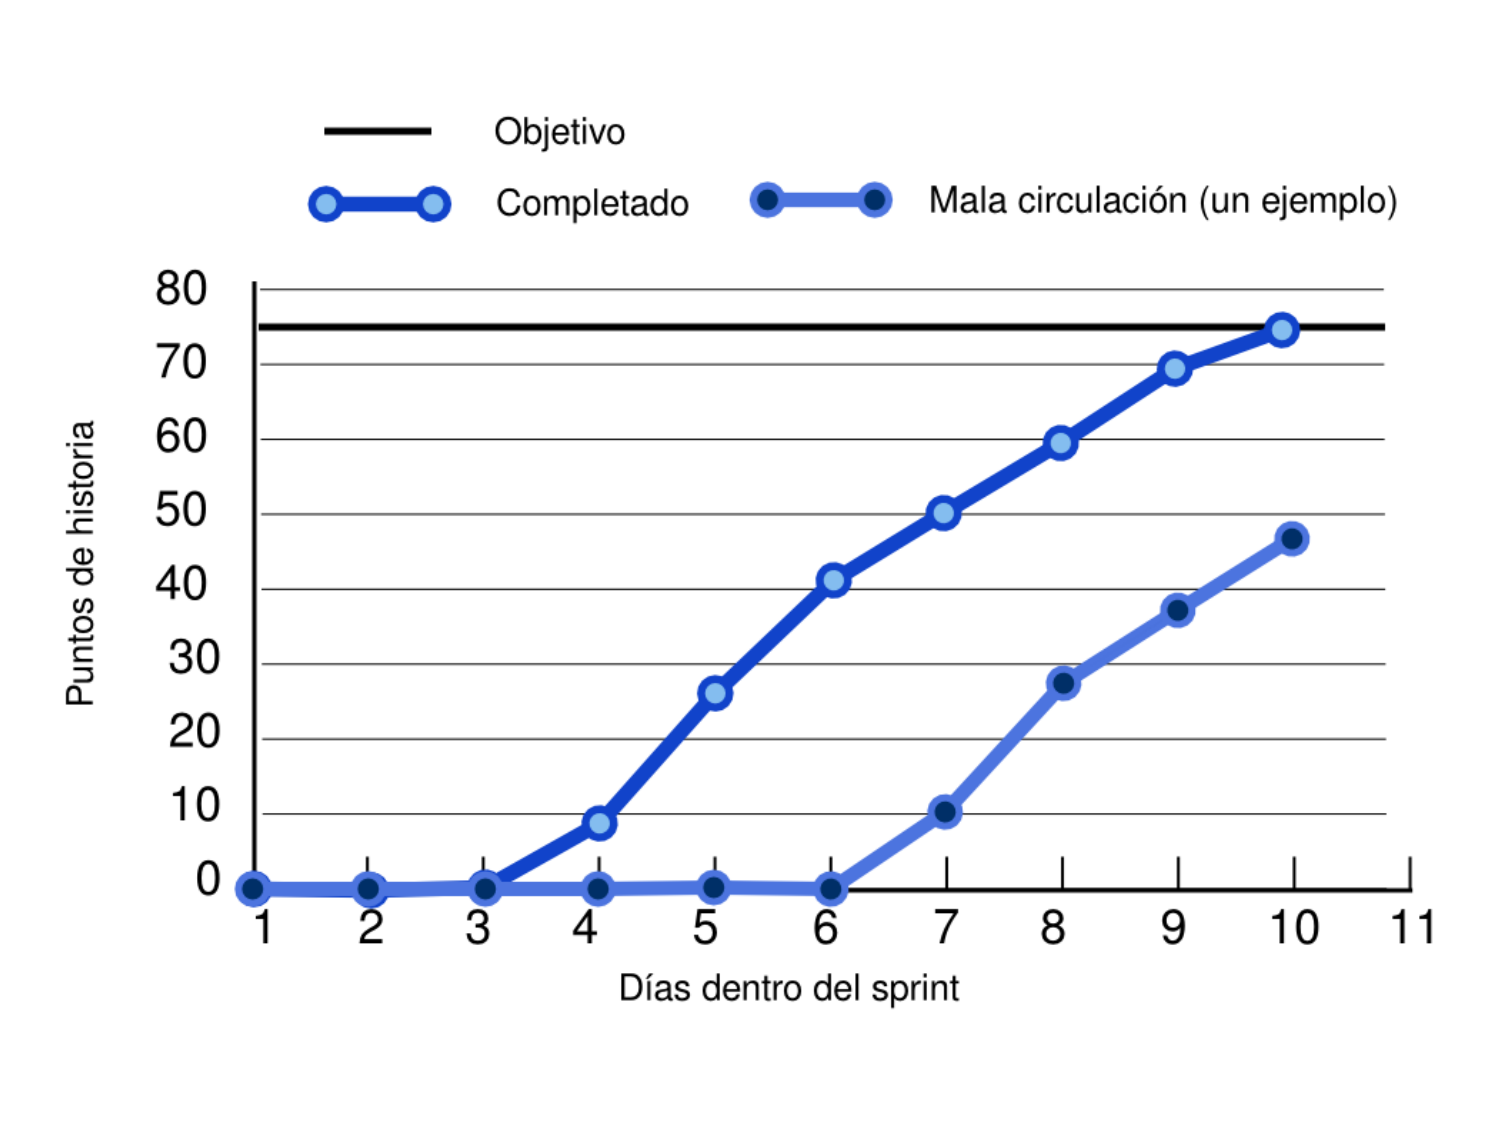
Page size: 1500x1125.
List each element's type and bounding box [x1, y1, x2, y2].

picture [59, 110, 1441, 1015]
